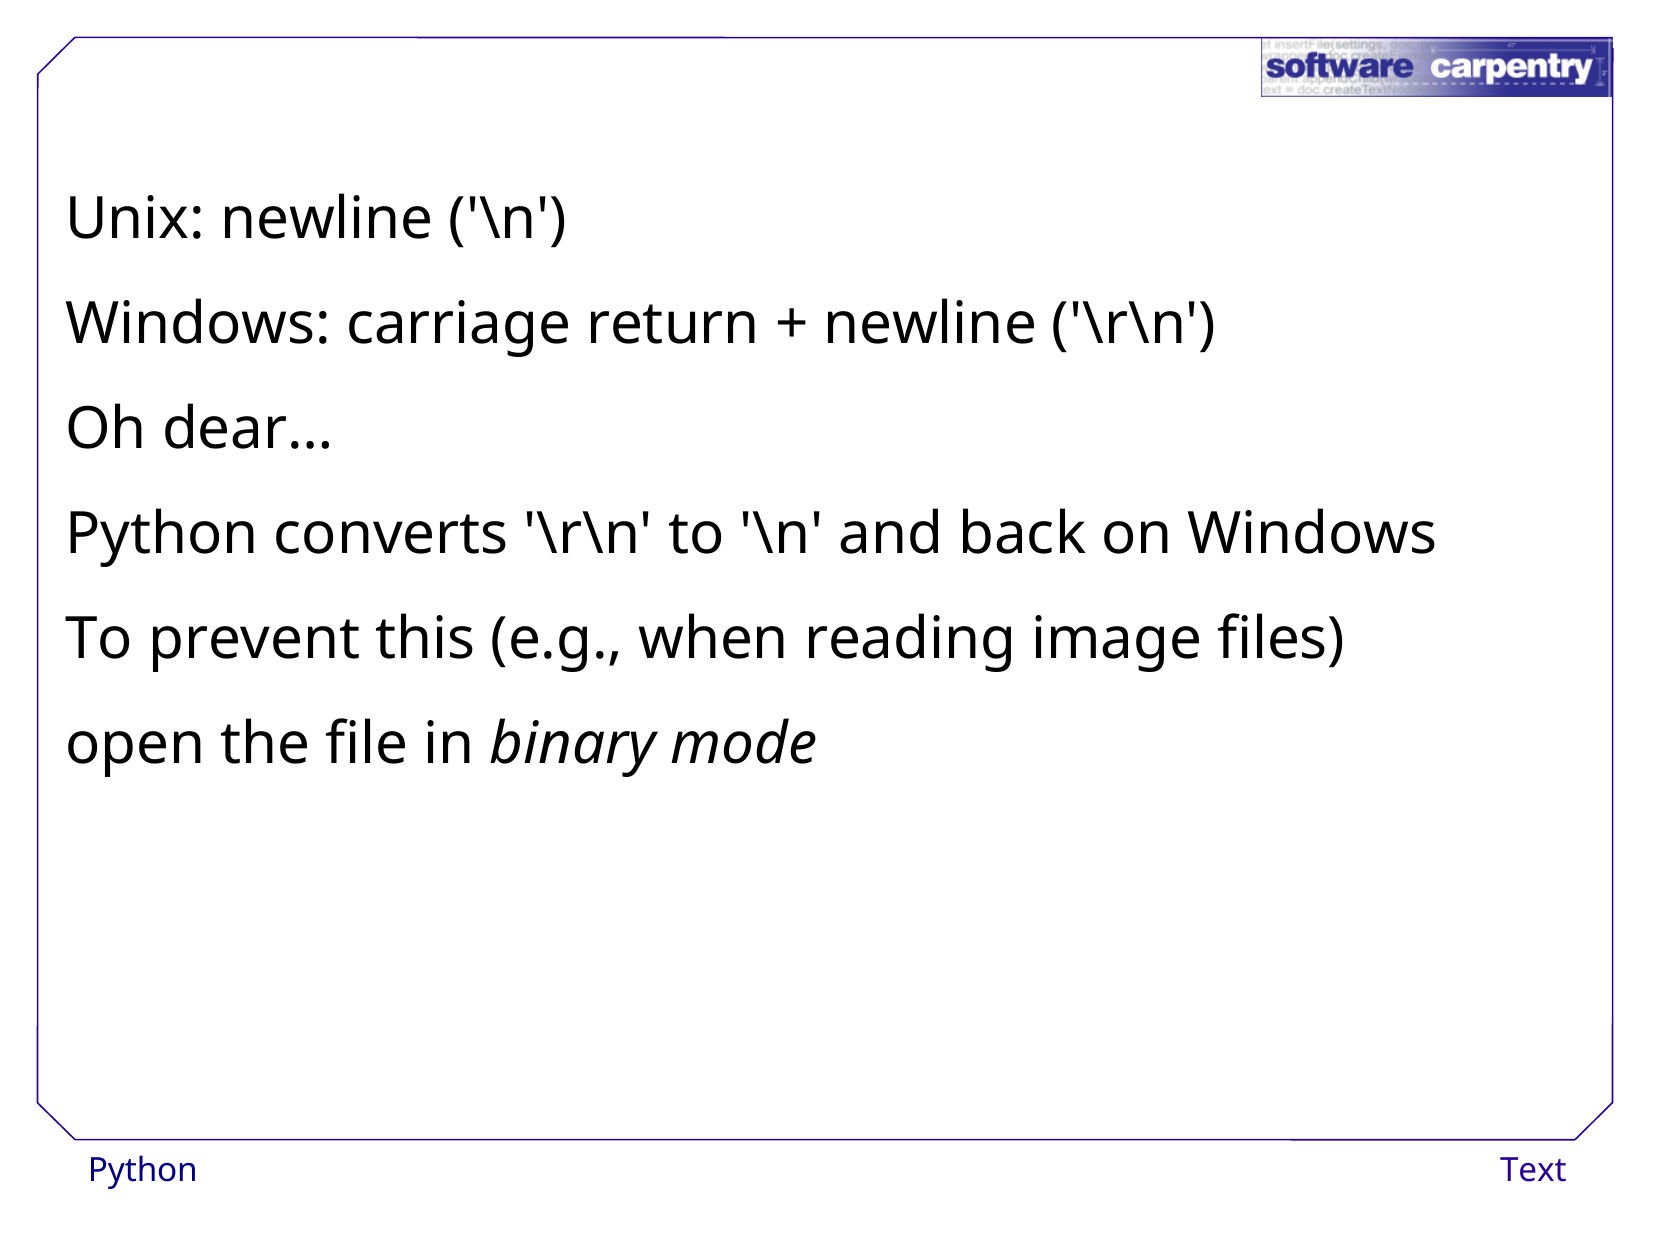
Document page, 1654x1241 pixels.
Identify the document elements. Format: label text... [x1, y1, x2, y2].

picture [1261, 39, 1613, 97]
text_box Unix: newline ('\n') Windows: carriage return + newline ('\r\n') Oh dear… Python converts '\r\n' to '\n' and back on Windows To prevent this (e.g., when reading image files) open the file in binary mode [50, 137, 1603, 784]
